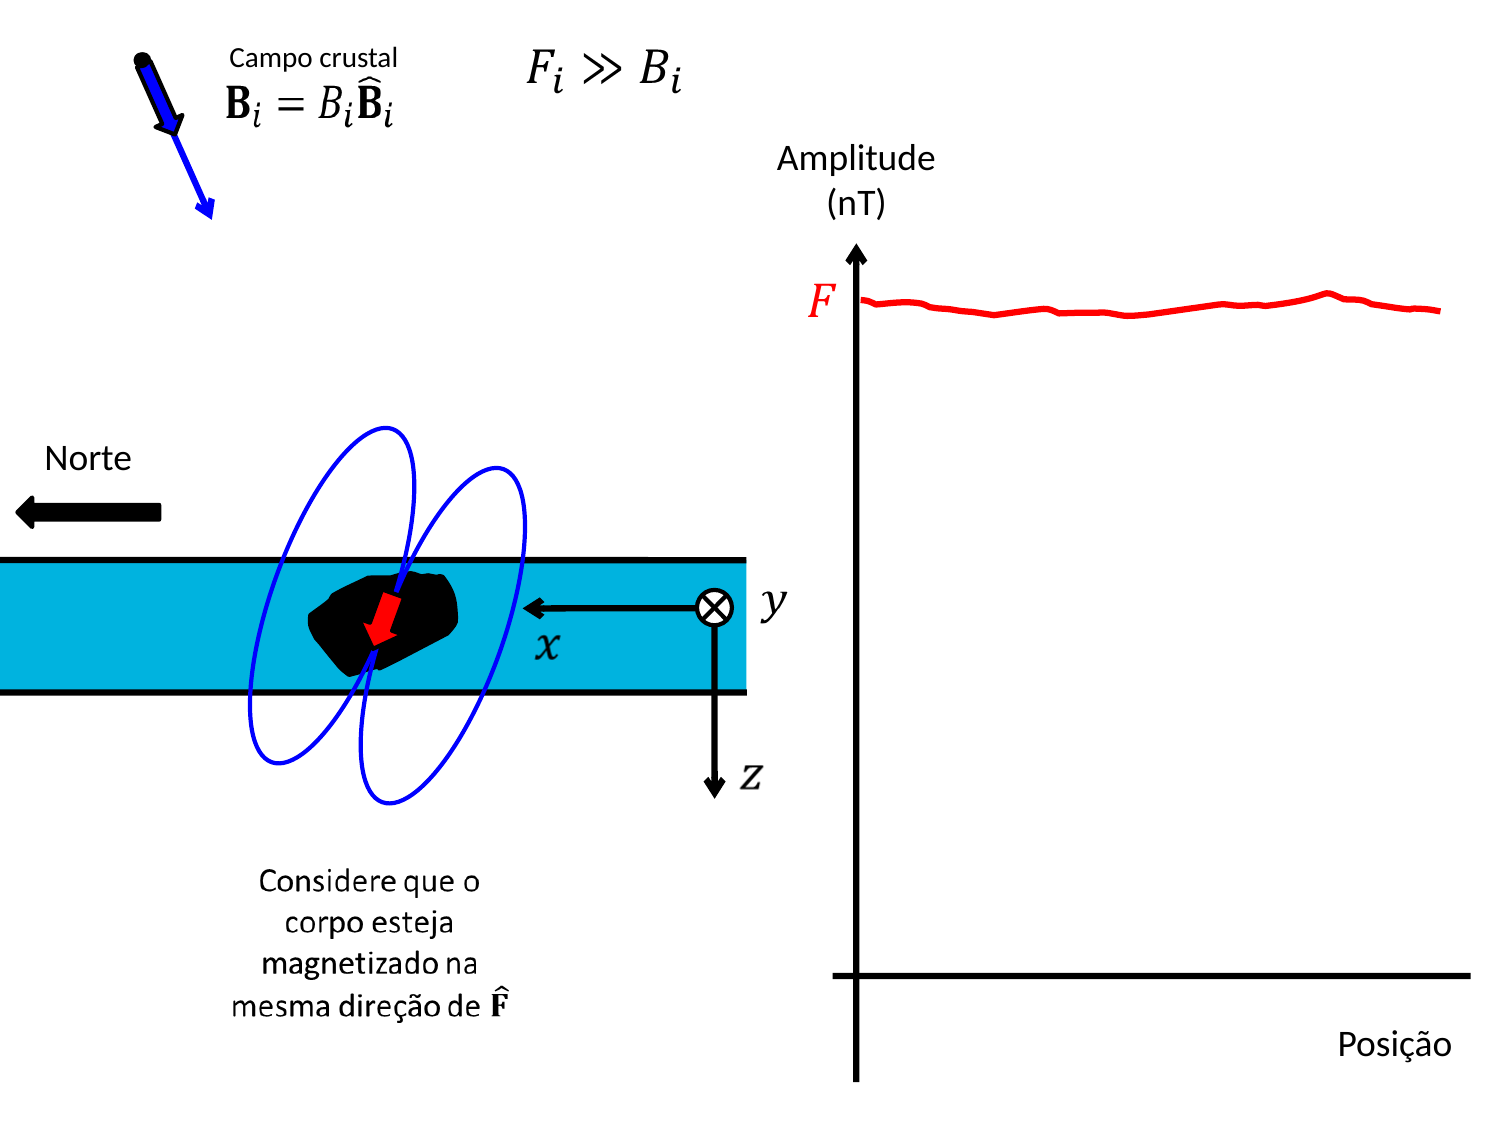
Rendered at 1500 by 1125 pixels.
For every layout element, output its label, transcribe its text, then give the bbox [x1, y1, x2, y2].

text_box [0, 564, 278, 689]
text_box Norte [17, 425, 160, 485]
text_box Campo crustal [193, 30, 434, 81]
text_box Amplitude (nT) [750, 125, 963, 231]
text_box [253, 564, 519, 689]
text_box [358, 670, 368, 689]
text_box Posição [1322, 1011, 1483, 1072]
text_box [785, 262, 860, 338]
text_box [209, 848, 561, 1047]
text_box [206, 59, 461, 138]
text_box [17, 497, 160, 528]
text_box [135, 54, 183, 135]
text_box [488, 562, 810, 689]
text_box [503, 28, 707, 104]
text_box [718, 734, 786, 811]
